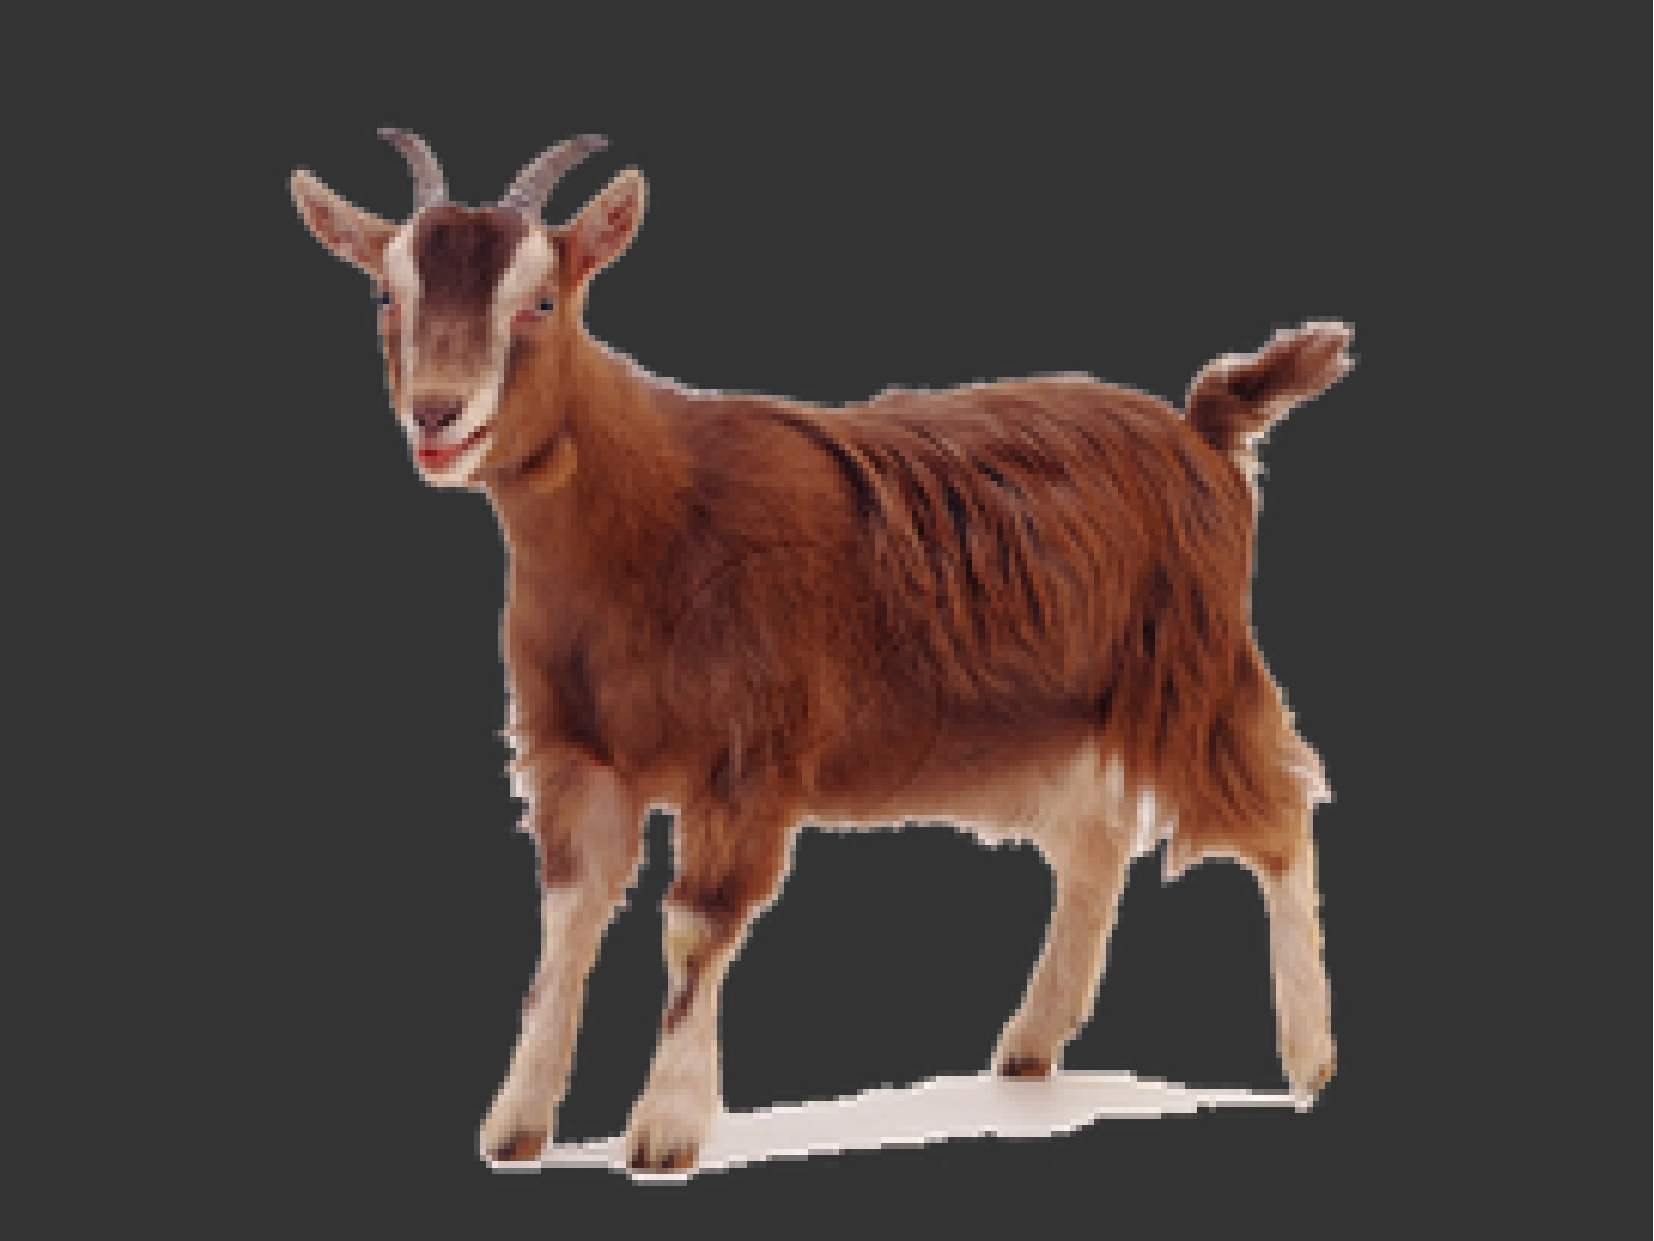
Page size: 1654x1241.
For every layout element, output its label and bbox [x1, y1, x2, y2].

picture [225, 25, 1441, 1241]
